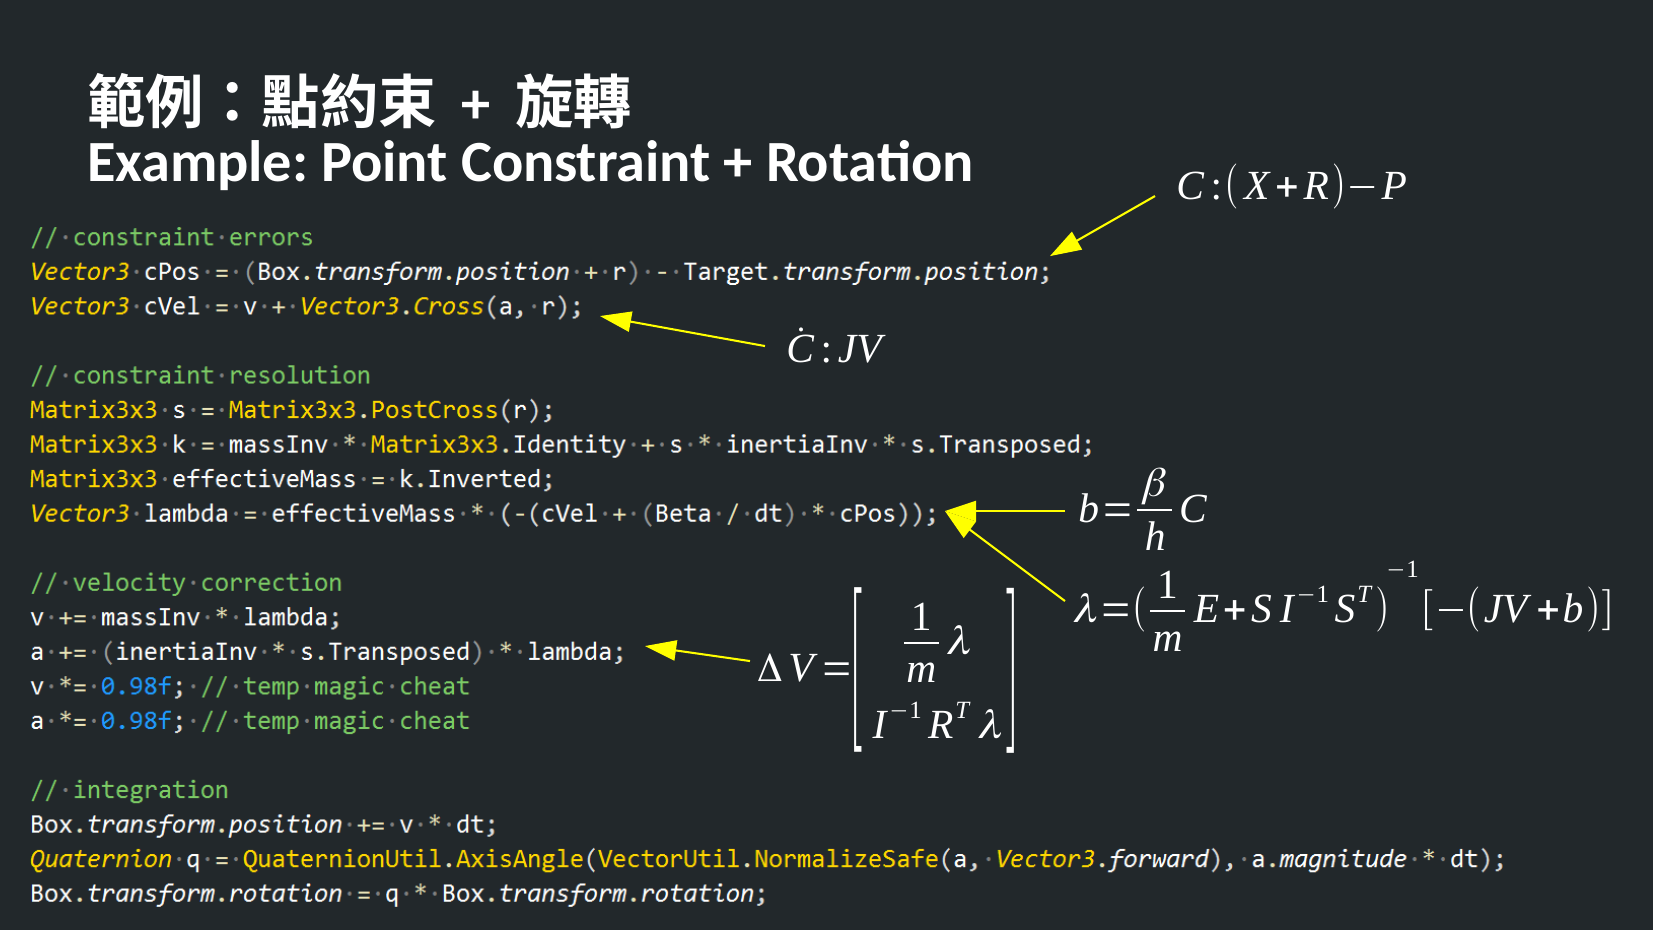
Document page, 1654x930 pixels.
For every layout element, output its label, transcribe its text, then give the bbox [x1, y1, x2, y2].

picture [27, 221, 1515, 917]
chart [780, 325, 894, 372]
chart [1065, 465, 1619, 661]
text_box 範例：點約束 + 旋轉 Example: Point Constraint + Rotation [72, 72, 1363, 221]
chart [750, 586, 1029, 756]
chart [1170, 160, 1415, 212]
